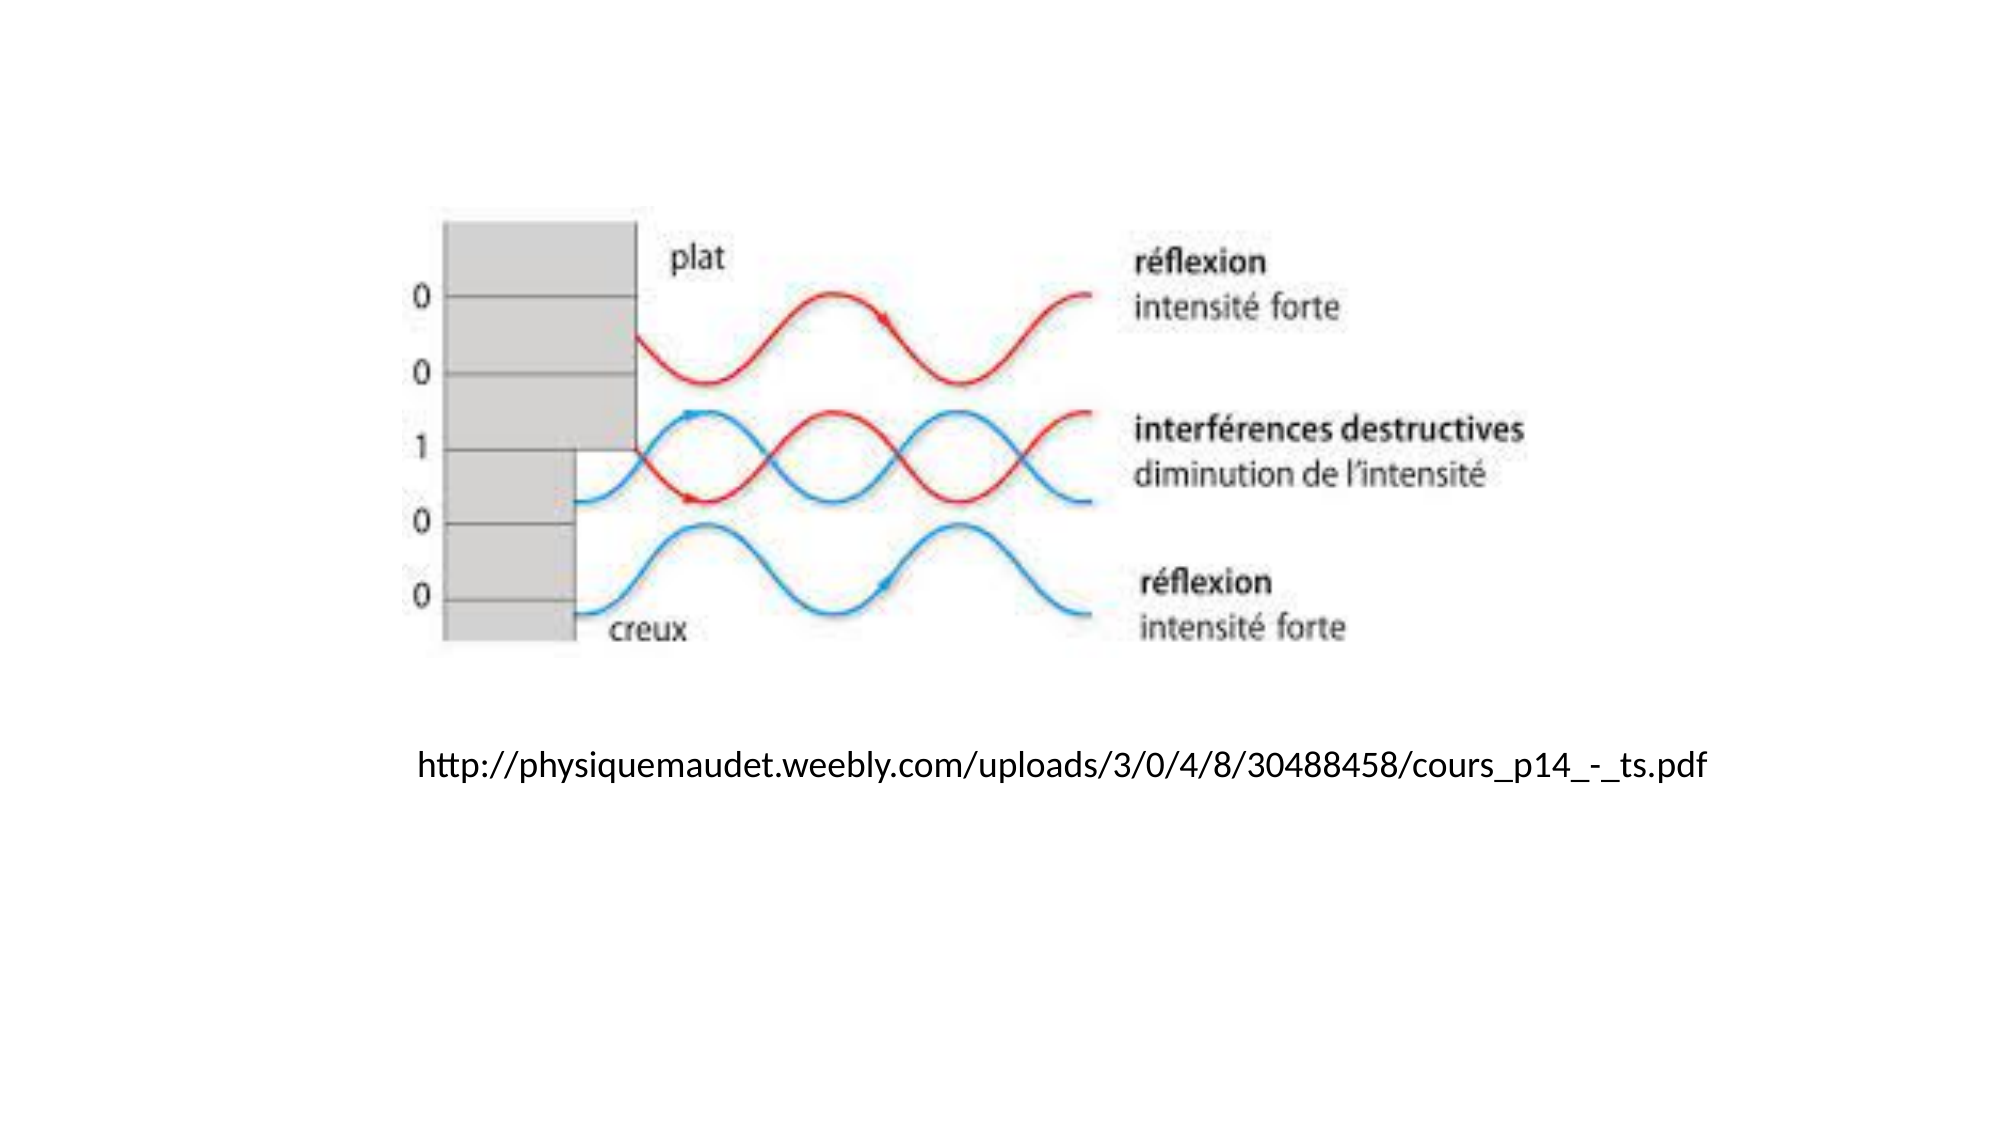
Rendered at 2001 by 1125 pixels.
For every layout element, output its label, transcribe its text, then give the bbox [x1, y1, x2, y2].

picture [402, 206, 1541, 658]
text_box http://physiquemaudet.weebly.com/uploads/3/0/4/8/30488458/cours_p14_-_ts.pdf [402, 732, 1937, 794]
